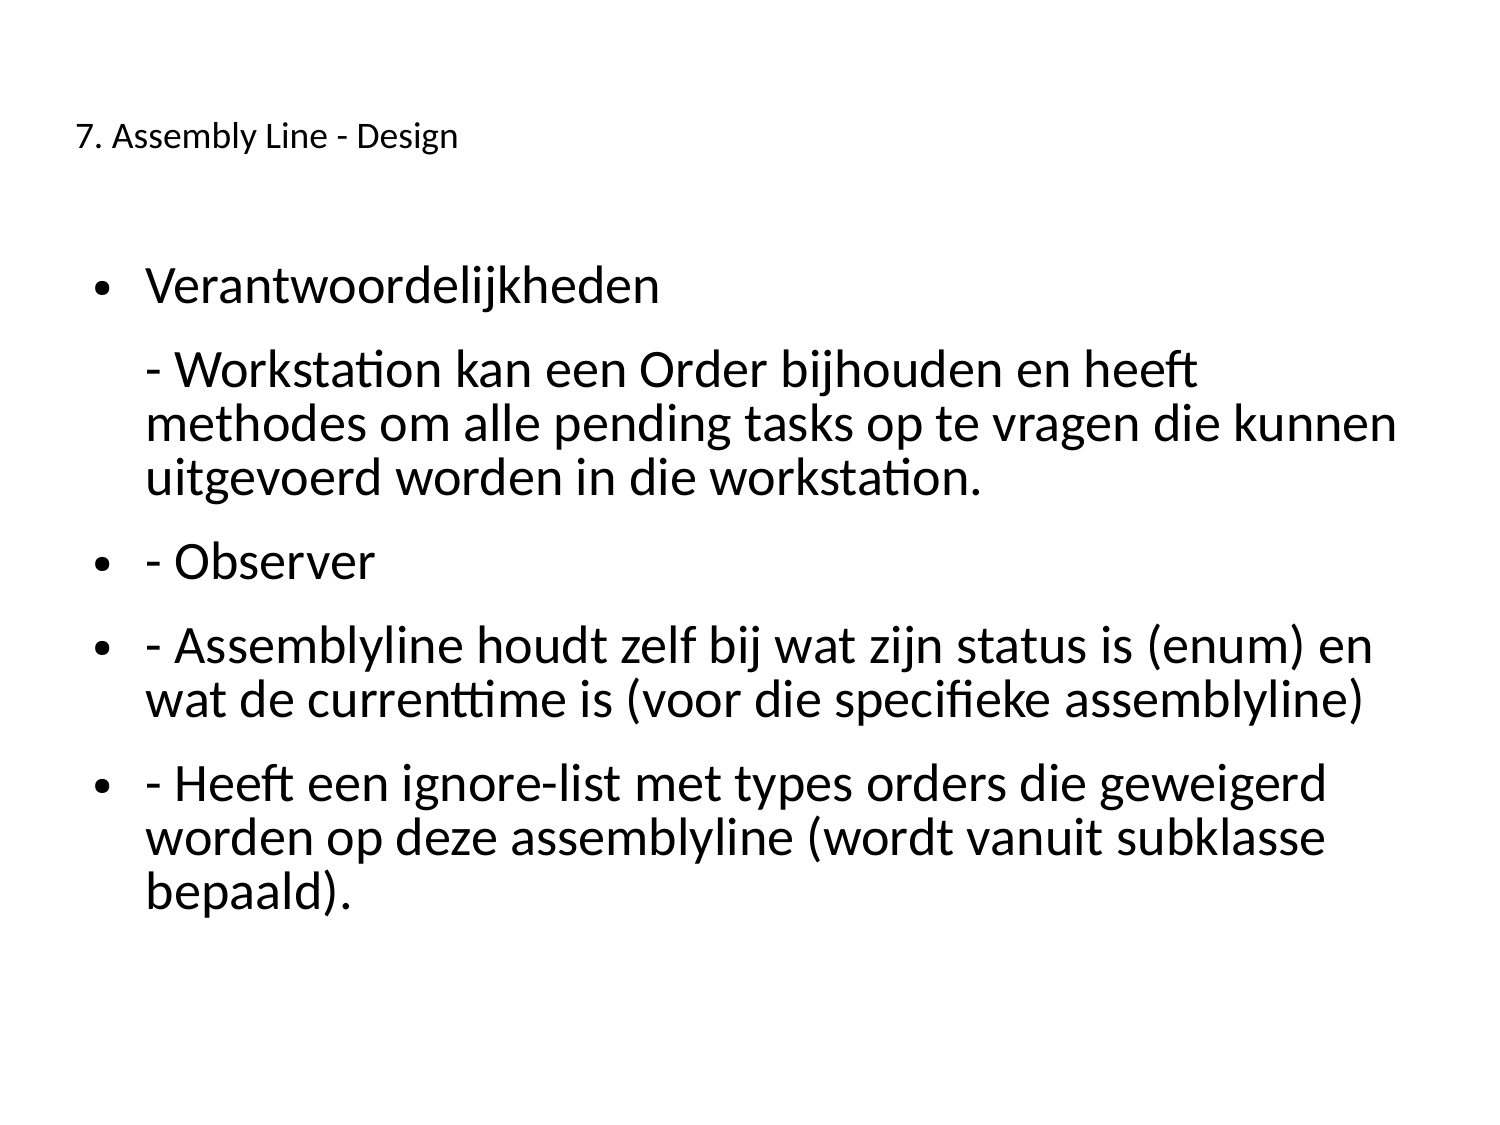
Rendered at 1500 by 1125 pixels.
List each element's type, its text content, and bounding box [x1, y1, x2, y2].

list Verantwoordelijkheden - Workstation kan een Order bijhouden en heeft methodes om alle pending tasks op te vragen die kunnen uitgevoerd worden in die workstation. - Observer - Assemblyline houdt zelf bij wat zijn status is (enum) en wat de currenttime is (voor die specifieke assemblyline) - Heeft een ignore-list met types orders die geweigerd worden op deze assemblyline (wordt vanuit subklasse bepaald). [75, 262, 1425, 1047]
title 7. Assembly Line - Design [75, 45, 1425, 233]
